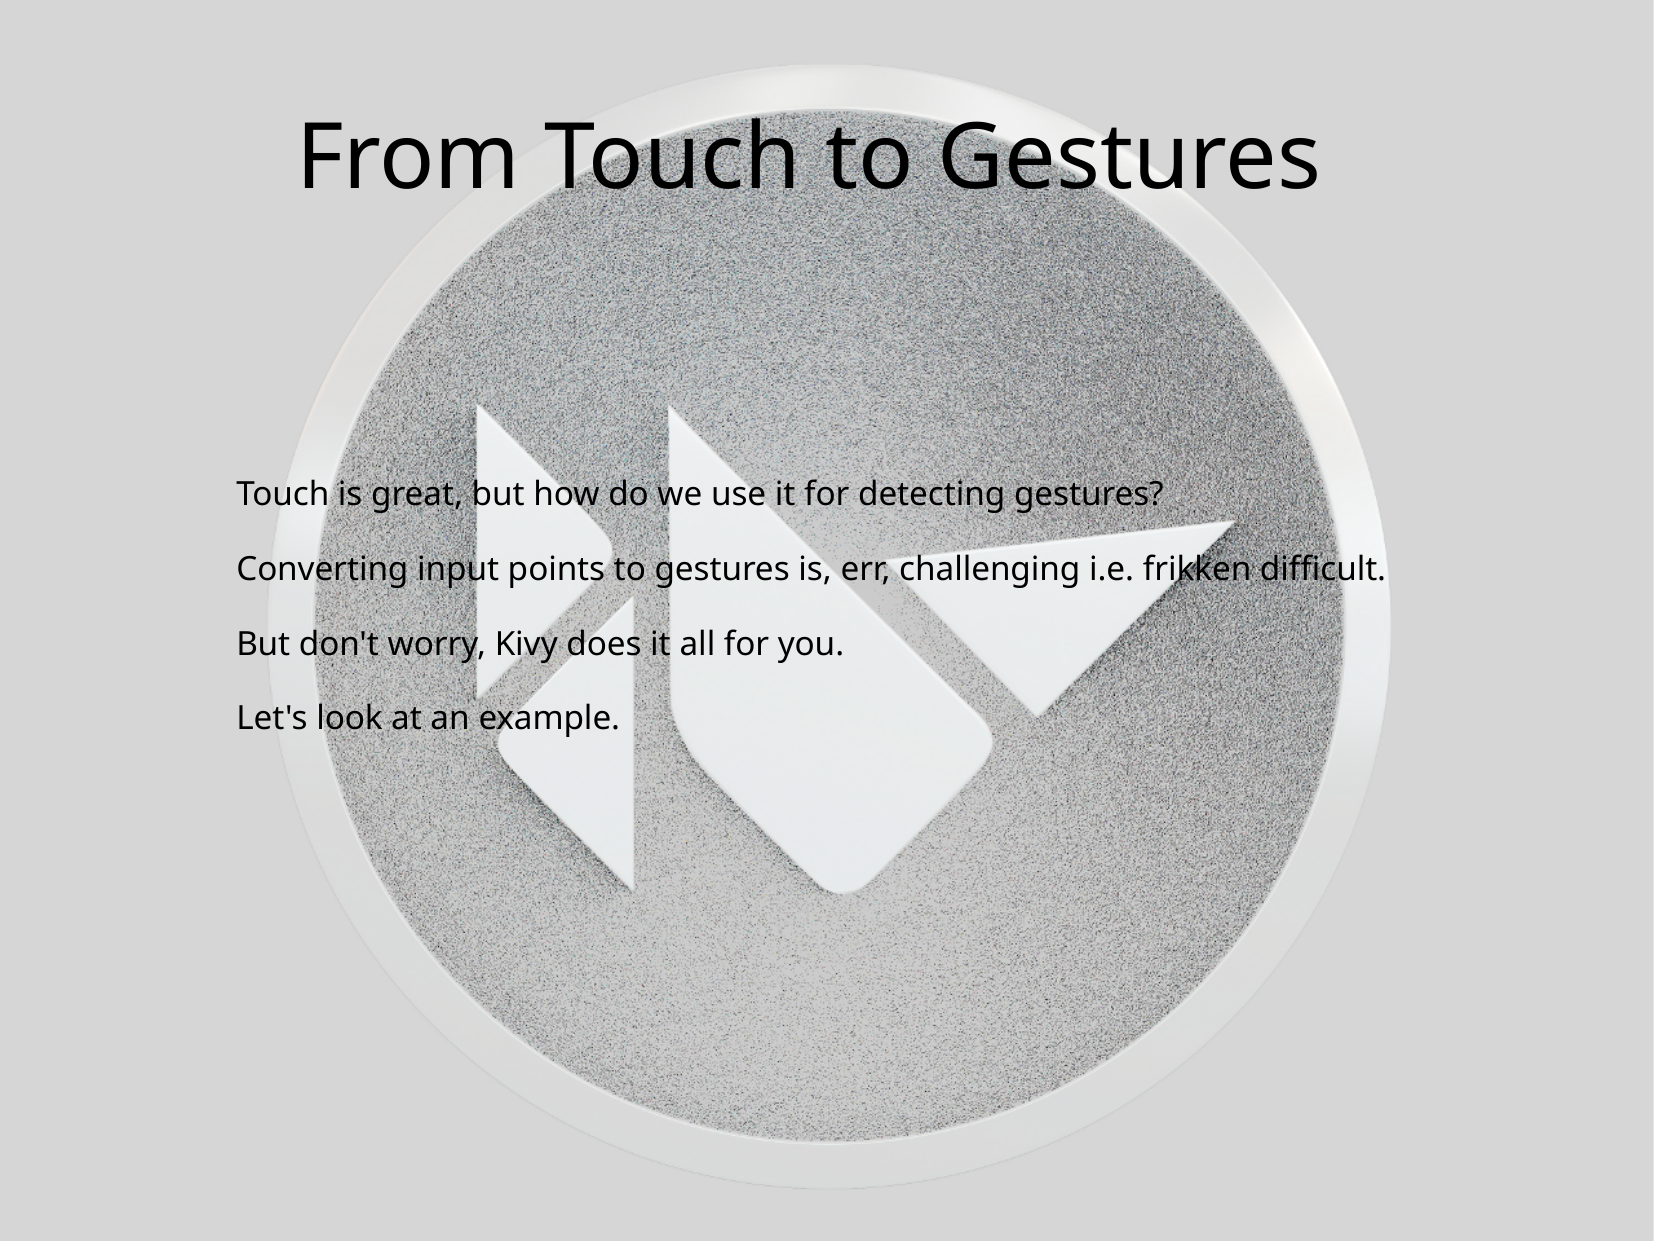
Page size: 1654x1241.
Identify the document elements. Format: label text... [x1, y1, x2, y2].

picture [0, 0, 1654, 1241]
list Touch is great, but how do we use it for detecting gestures? Converting input points to gestures is, err, challenging i.e. frikken difficult. But don't worry, Kivy does it all for you. Let's look at an example. [236, 470, 1447, 798]
title From Touch to Gestures [82, 49, 1536, 257]
